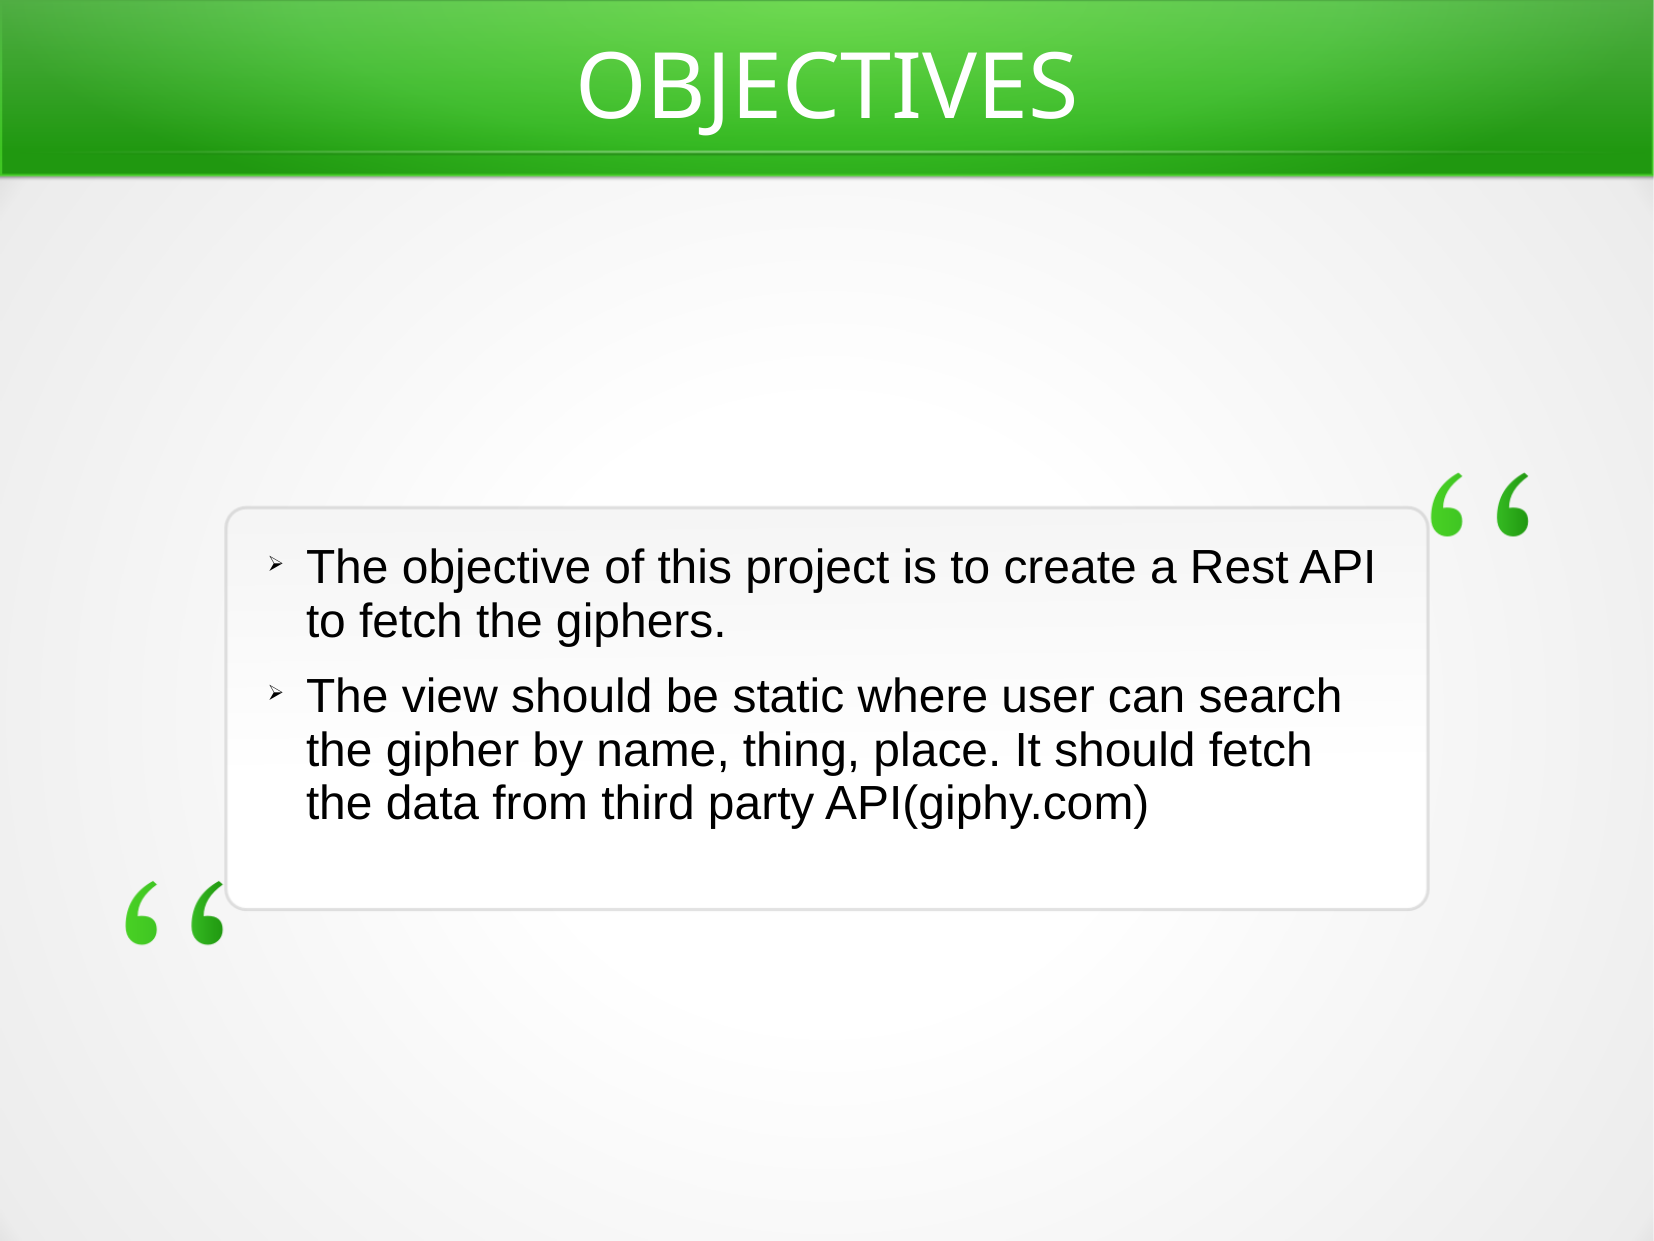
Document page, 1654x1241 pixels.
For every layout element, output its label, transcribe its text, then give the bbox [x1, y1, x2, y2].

list The objective of this project is to create a Rest API to fetch the giphers. The view should be static where user can search the gipher by name, thing, place. It should fetch the data from third party API(giphy.com) [255, 540, 1381, 871]
title OBJECTIVES [82, 11, 1571, 154]
picture [0, 0, 1654, 1241]
